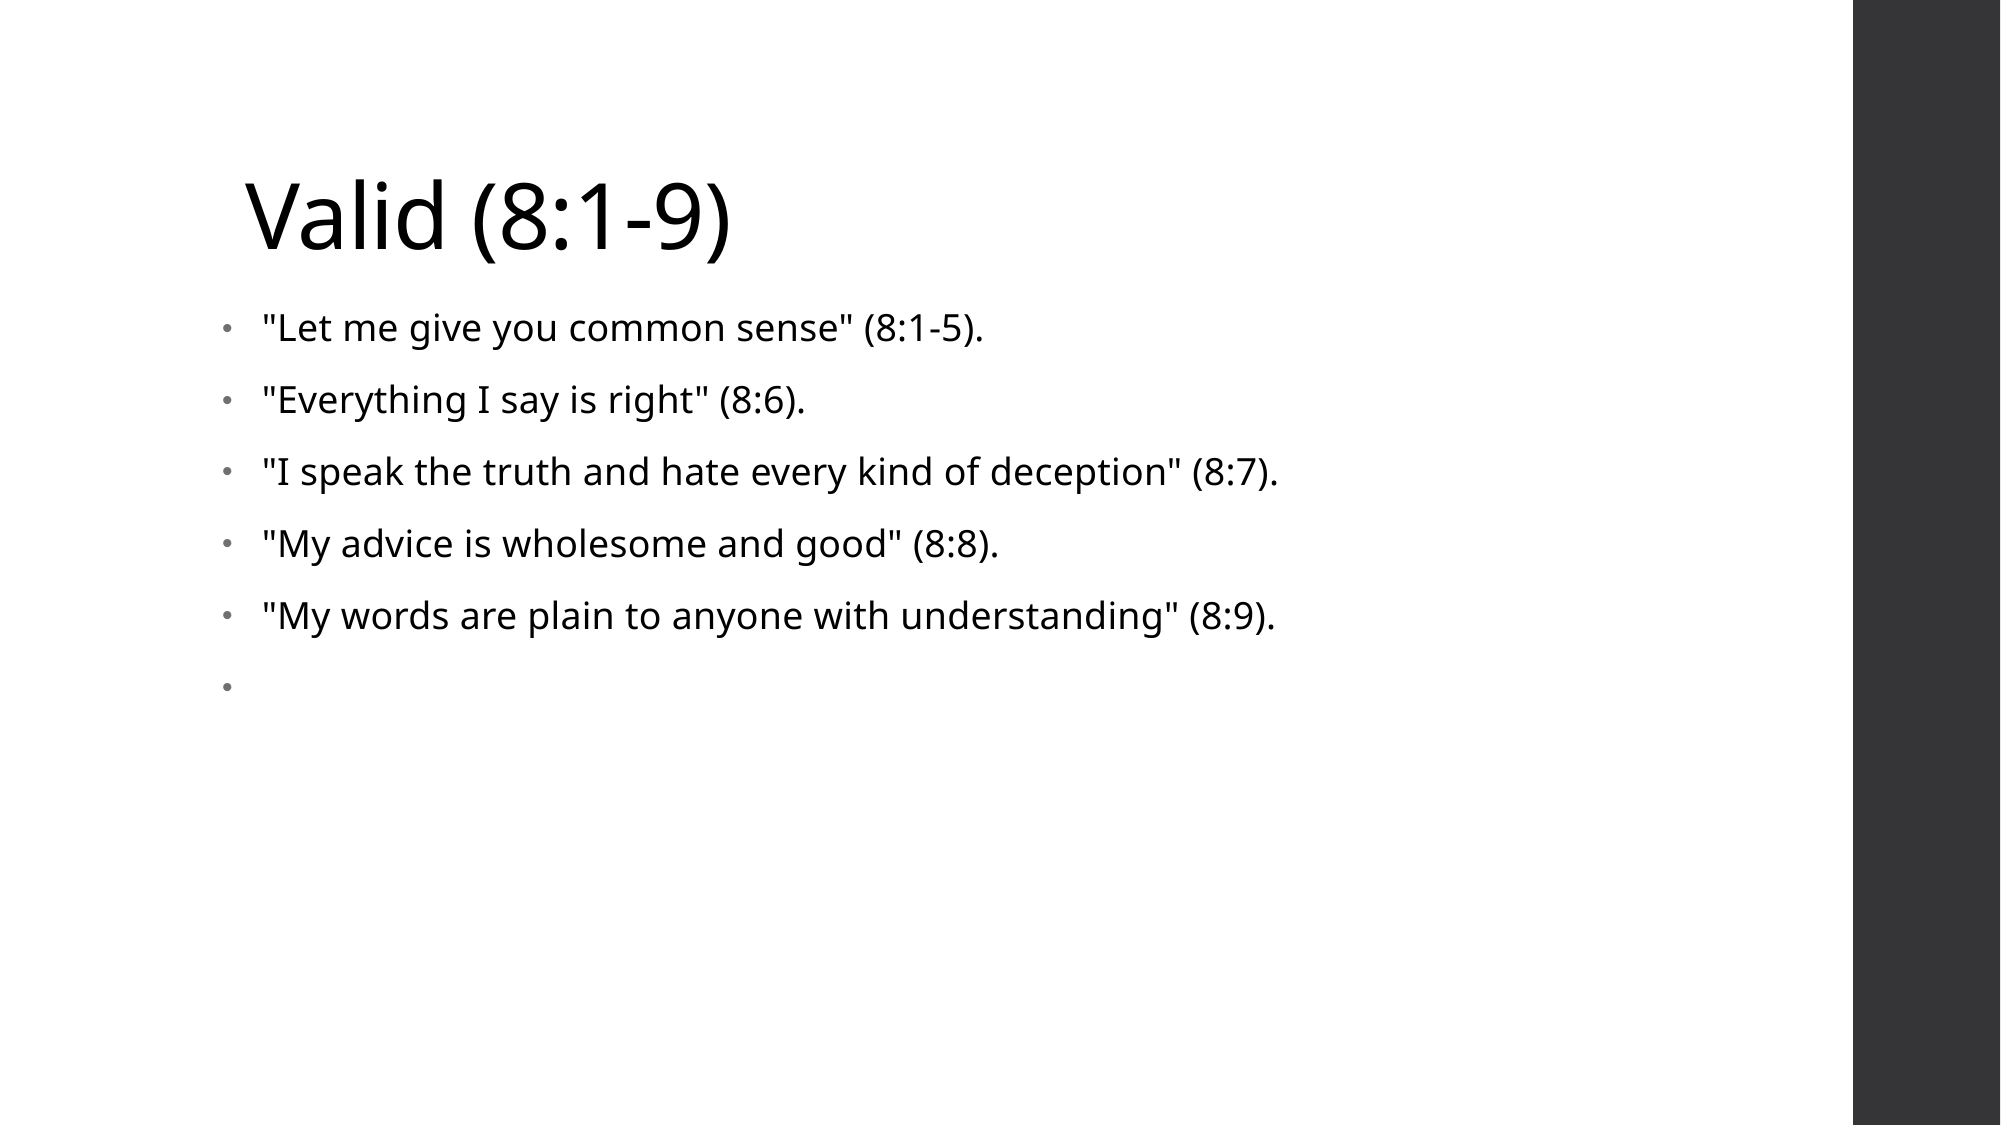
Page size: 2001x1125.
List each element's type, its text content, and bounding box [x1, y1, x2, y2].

list "Let me give you common sense" (8:1-5). "Everything I say is right" (8:6). "I speak the truth and hate every kind of deception" (8:7). "My advice is wholesome and good" (8:8). "My words are plain to anyone with understanding" (8:9). [206, 299, 1617, 1014]
title Valid (8:1-9) [206, 60, 1797, 278]
